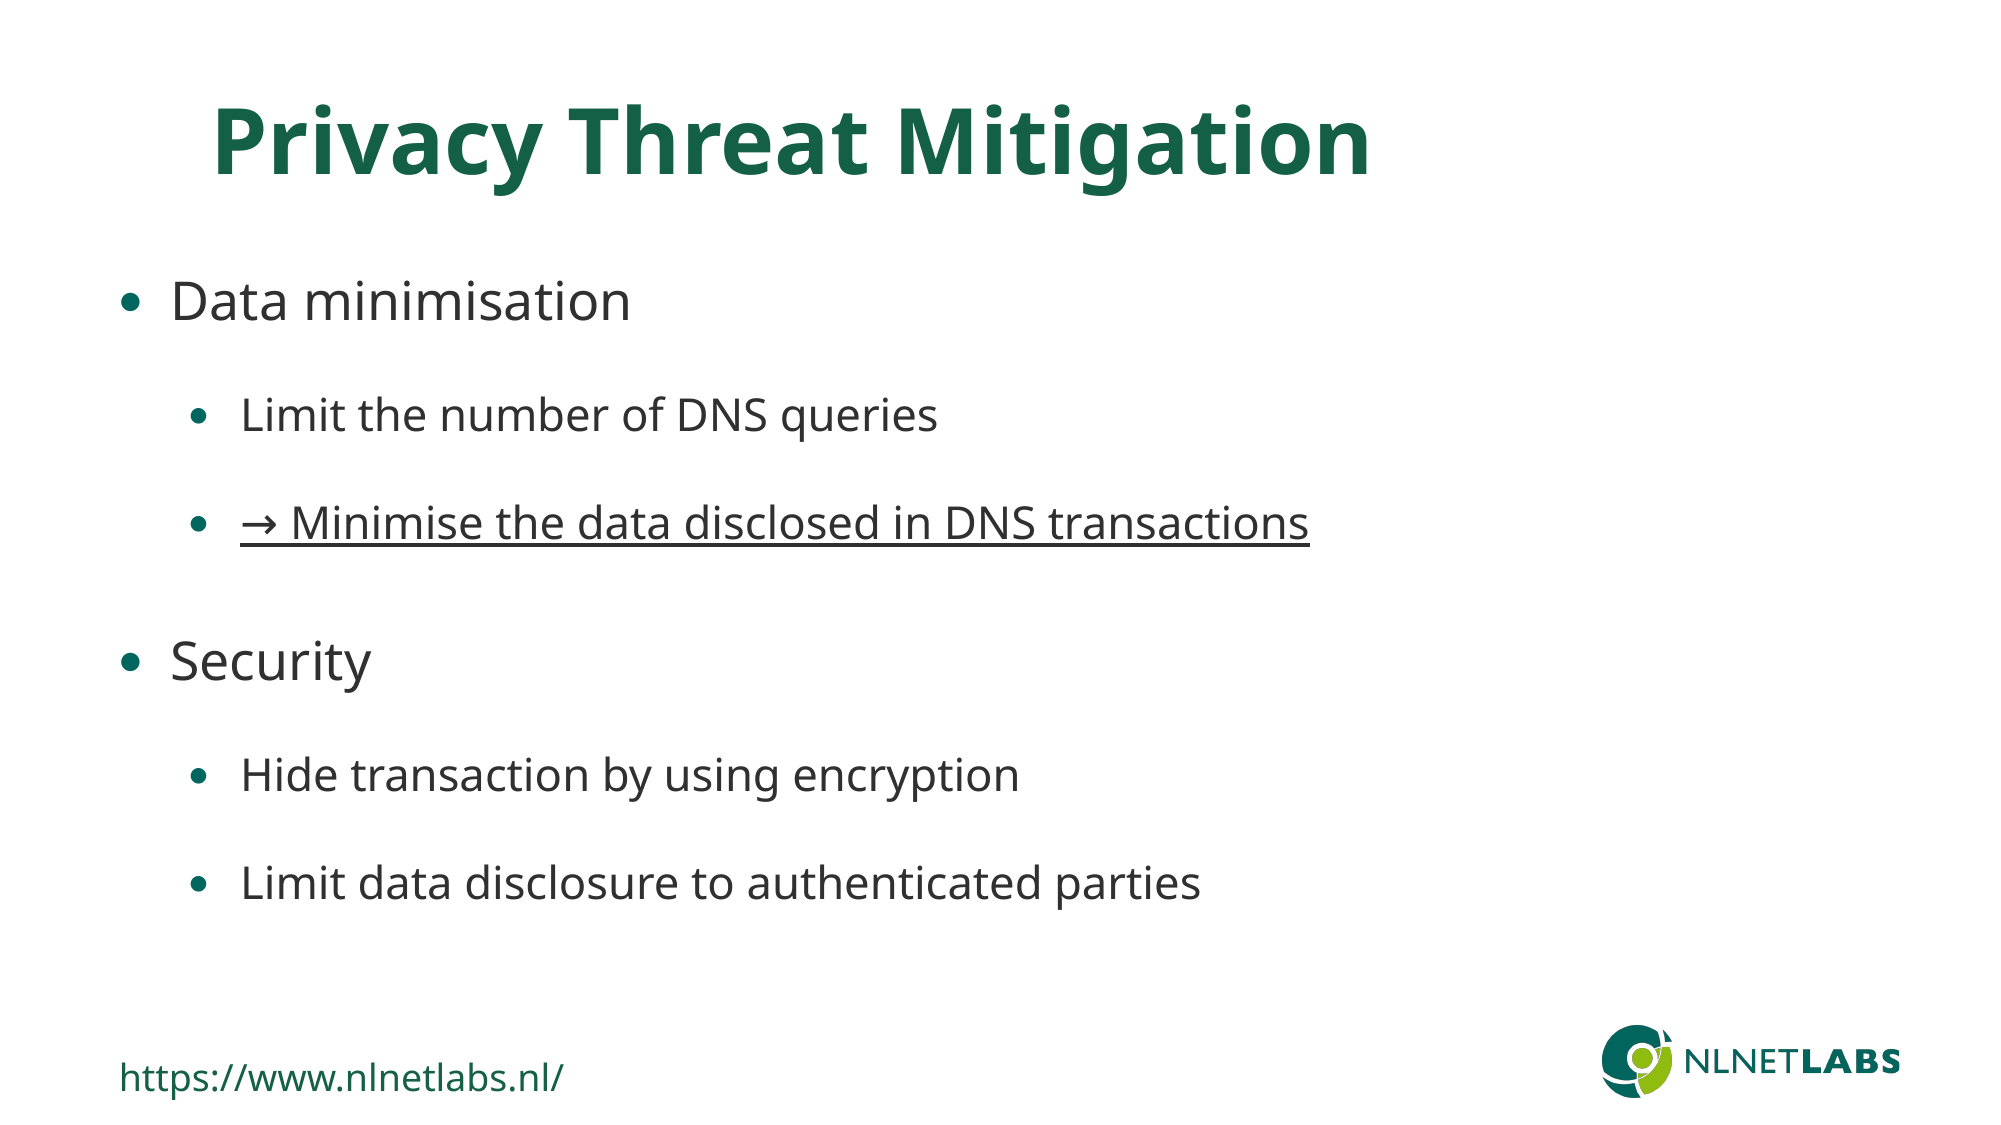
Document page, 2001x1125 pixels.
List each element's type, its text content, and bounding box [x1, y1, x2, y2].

title Privacy Threat Mitigation [210, 44, 1900, 233]
list Data minimisation Limit the number of DNS queries → Minimise the data disclosed in DNS transactions Security Hide transaction by using encryption Limit data disclosure to authenticated parties [99, 263, 1900, 916]
picture [1602, 1025, 1900, 1098]
